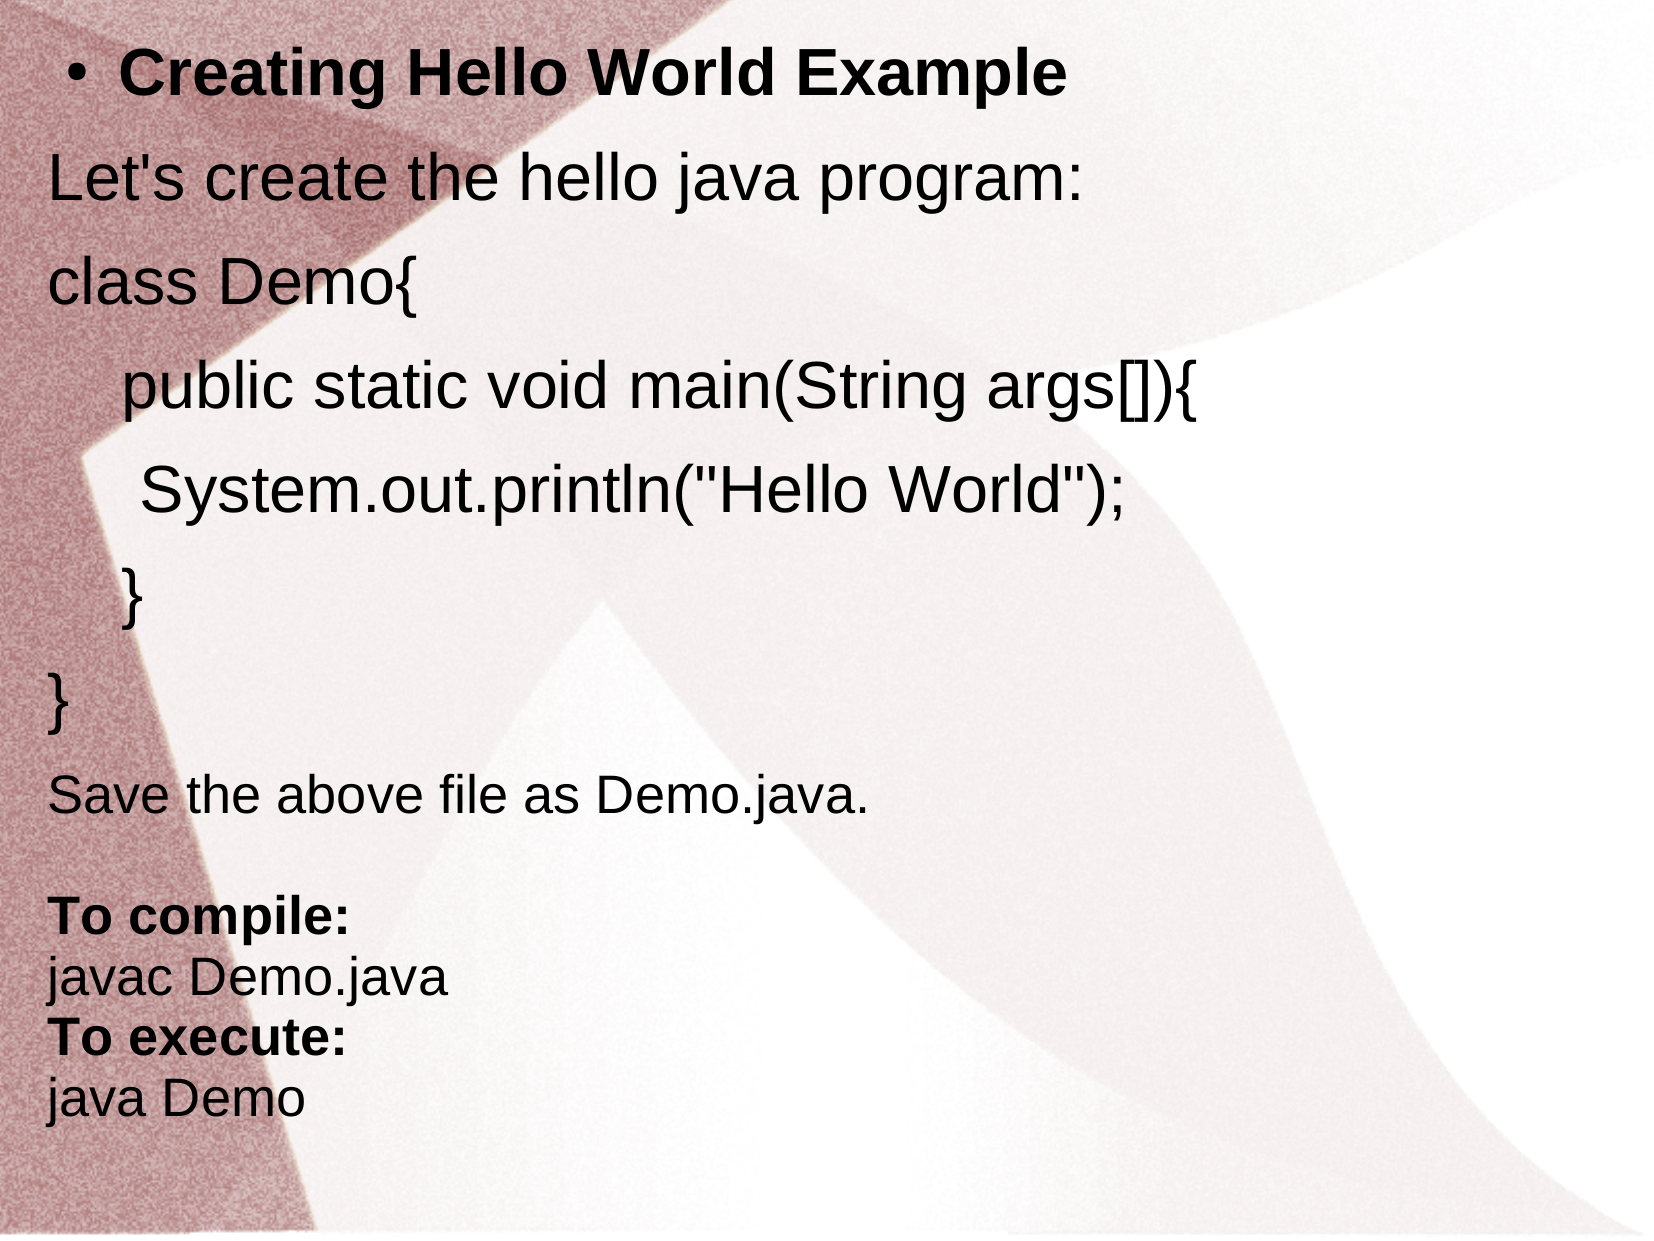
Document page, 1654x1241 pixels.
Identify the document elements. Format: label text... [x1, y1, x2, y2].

list Creating Hello World Example Let's create the hello java program: class Demo{ public static void main(String args[]){ System.out.println("Hello World"); } } Save the above file as Demo.java. To compile: javac Demo.java To execute: java Demo [47, 35, 1601, 1205]
picture [0, 0, 1654, 1241]
